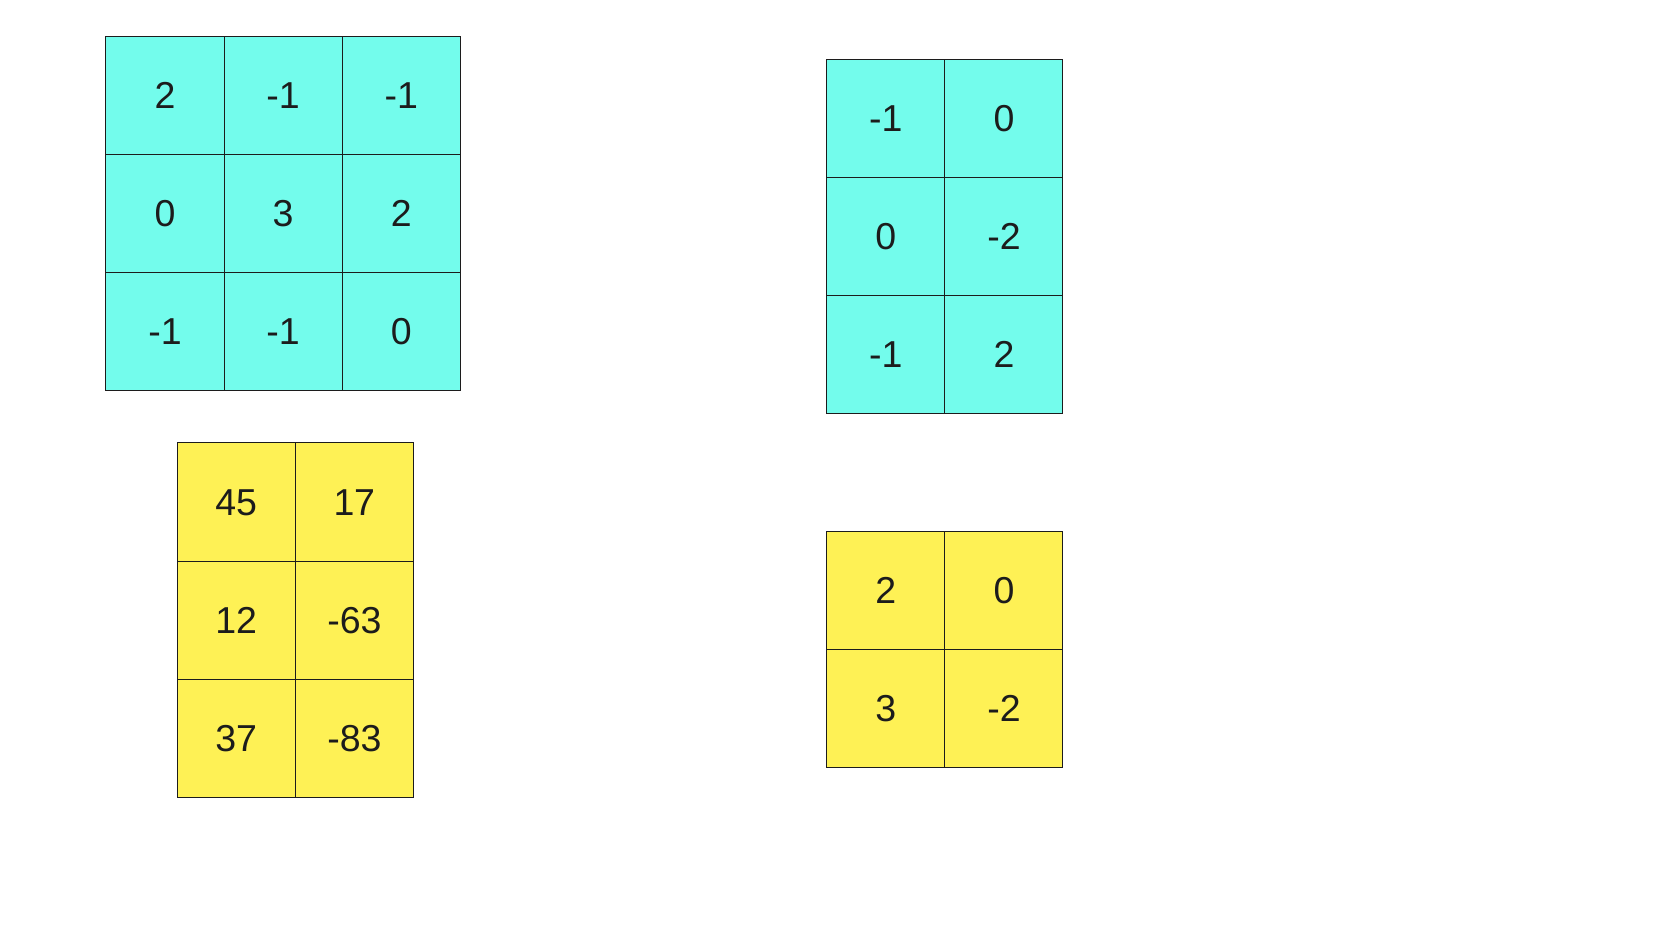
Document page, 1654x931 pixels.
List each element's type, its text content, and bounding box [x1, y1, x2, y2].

text_box -63 [295, 561, 414, 680]
text_box 2 [105, 36, 224, 154]
text_box 12 [177, 561, 295, 679]
text_box 37 [177, 679, 295, 798]
text_box 0 [944, 59, 1063, 177]
text_box 45 [177, 442, 295, 561]
text_box 2 [826, 531, 944, 649]
text_box 17 [295, 442, 414, 561]
text_box 0 [342, 272, 461, 391]
text_box 2 [944, 295, 1063, 414]
text_box -2 [944, 177, 1063, 295]
text_box -1 [105, 272, 224, 391]
text_box 3 [224, 154, 342, 272]
text_box -1 [224, 272, 342, 391]
text_box 0 [105, 154, 224, 272]
text_box 0 [944, 531, 1063, 649]
text_box -83 [295, 680, 414, 798]
text_box -1 [342, 36, 461, 154]
text_box -1 [826, 59, 944, 177]
text_box -1 [826, 295, 944, 414]
text_box 0 [826, 177, 944, 295]
text_box -1 [224, 36, 342, 154]
text_box -2 [944, 649, 1063, 768]
text_box 3 [826, 649, 944, 768]
text_box 2 [342, 154, 461, 272]
